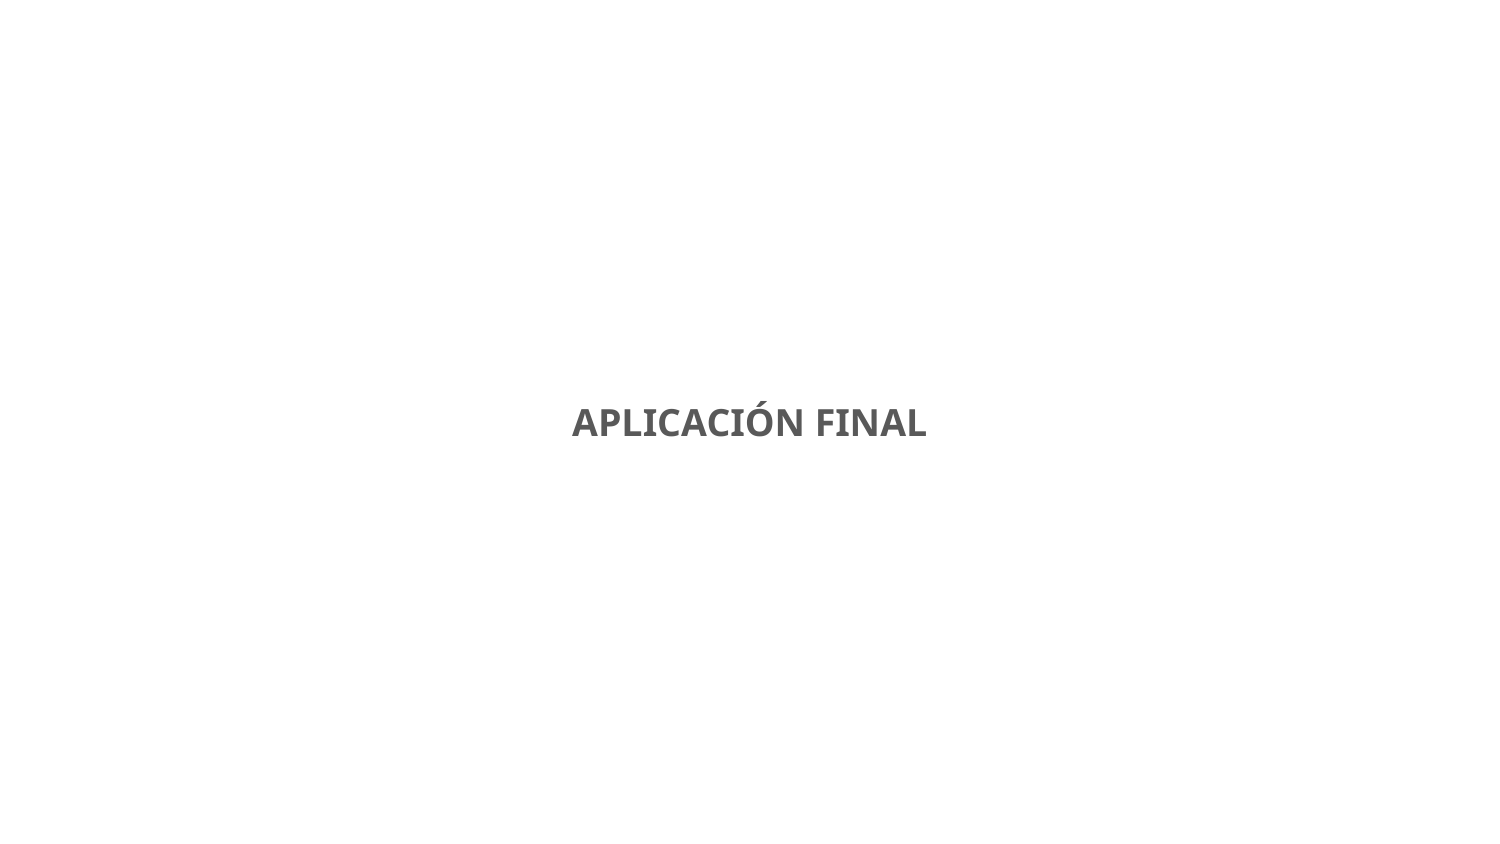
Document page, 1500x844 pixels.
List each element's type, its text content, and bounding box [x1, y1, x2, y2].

title APLICACIÓN FINAL [460, 374, 1040, 470]
